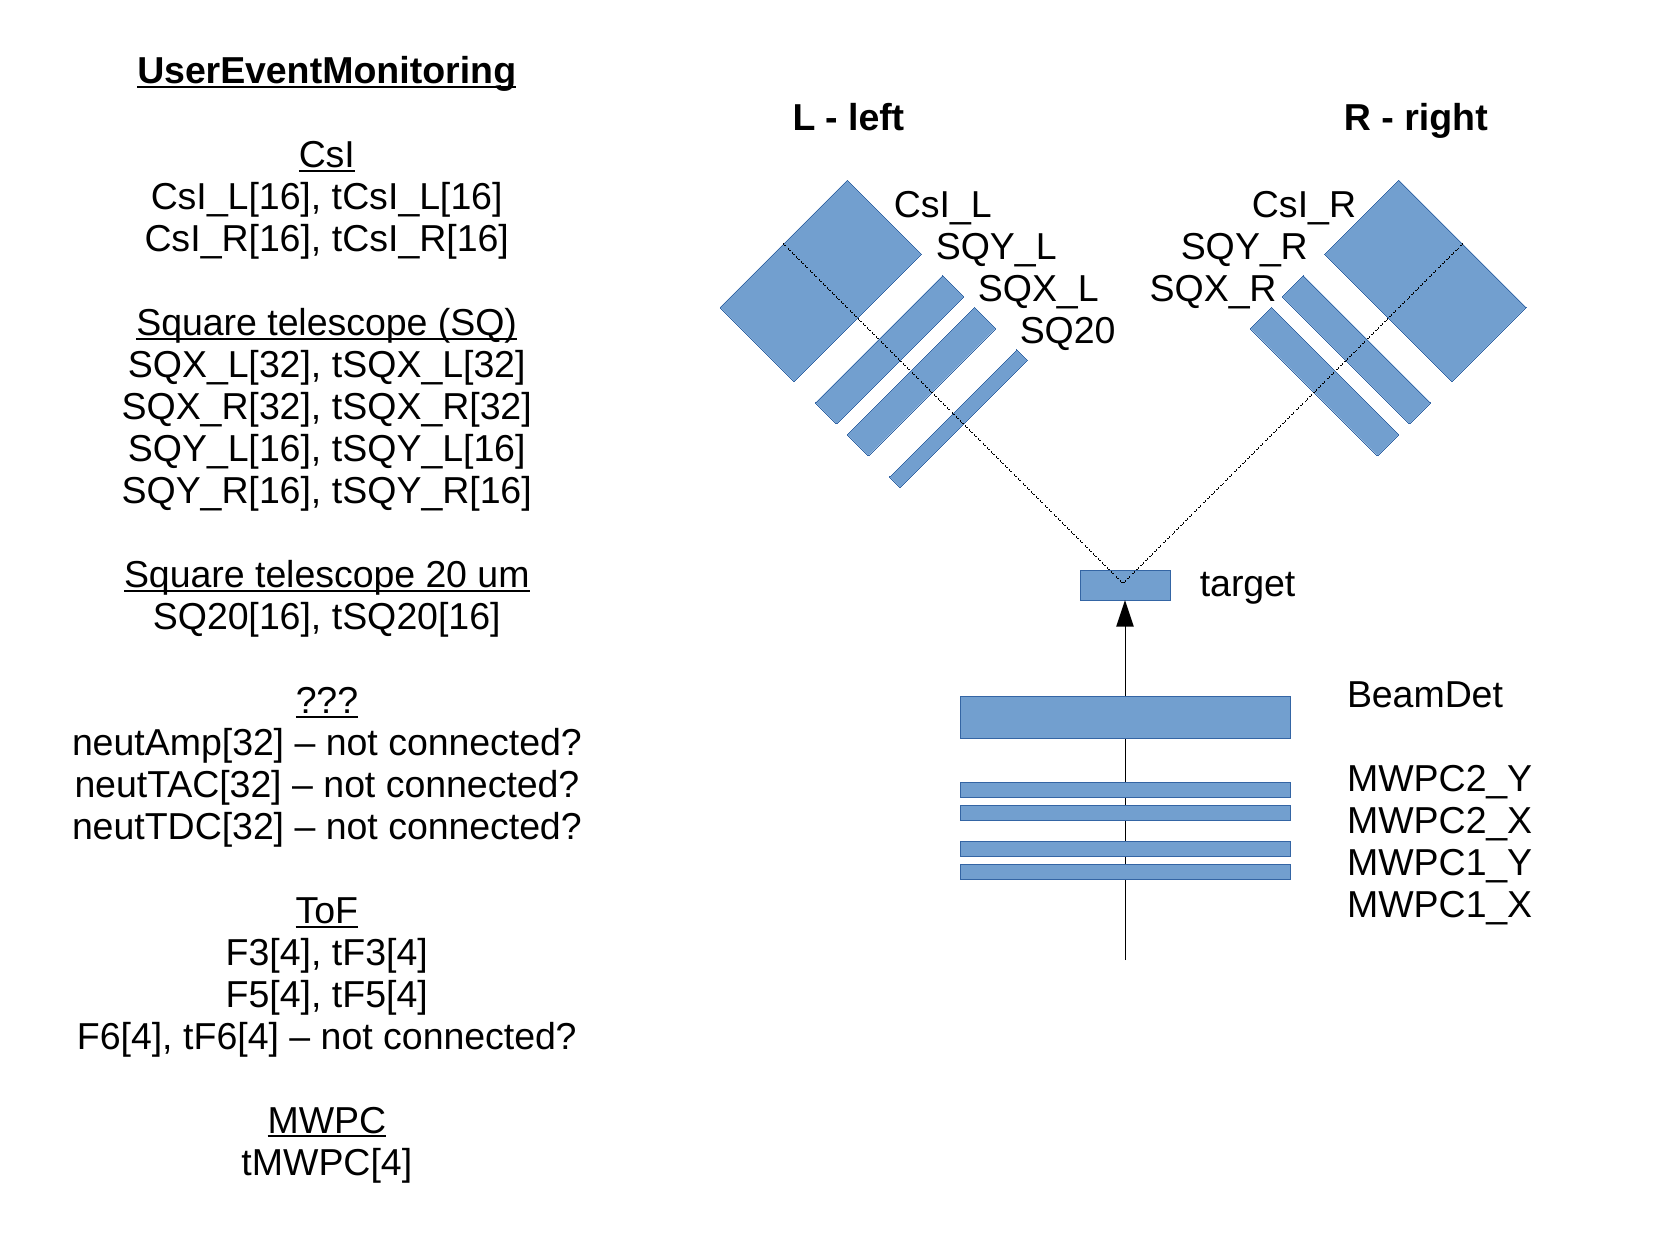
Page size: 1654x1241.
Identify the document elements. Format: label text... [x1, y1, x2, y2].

text_box R - right [1329, 89, 1503, 147]
text_box [889, 402, 986, 488]
text_box BeamDet MWPC2_Y MWPC2_X MWPC1_Y MWPC1_X [1332, 665, 1573, 933]
text_box [960, 864, 1291, 880]
text_box [1387, 383, 1431, 424]
text_box [960, 841, 1291, 857]
text_box [960, 782, 1291, 798]
text_box [847, 402, 923, 456]
text_box [1080, 570, 1171, 601]
text_box [960, 805, 1291, 821]
text_box CsI_L CsI_R SQY_L SQY_R SQX_L SQX_R SQ20 [879, 176, 1411, 402]
text_box target [1185, 555, 1311, 612]
text_box [1411, 192, 1527, 382]
text_box [720, 180, 879, 382]
text_box [960, 696, 1291, 739]
text_box UserEventMonitoring CsI CsI_L[16], tCsI_L[16] CsI_R[16], tCsI_R[16] Square telescope (SQ) SQX_L[32], tSQX_L[32] SQX_R[32], tSQX_R[32] SQY_L[16], tSQY_L[16] SQY_R[16], tSQY_R[16] Square telescope 20 um SQ20[16], tSQ20[16] ??? neutAmp[32] – not connected? neutTAC[32] – not connected? neutTDC[32] – not connected? ToF F3[4], tF3[4] F5[4], tF5[4] F6[4], tF6[4] – not connected? MWPC tMWPC[4] [14, 42, 640, 1209]
text_box [1323, 402, 1399, 456]
text_box [815, 339, 879, 424]
text_box L - left [777, 89, 920, 147]
